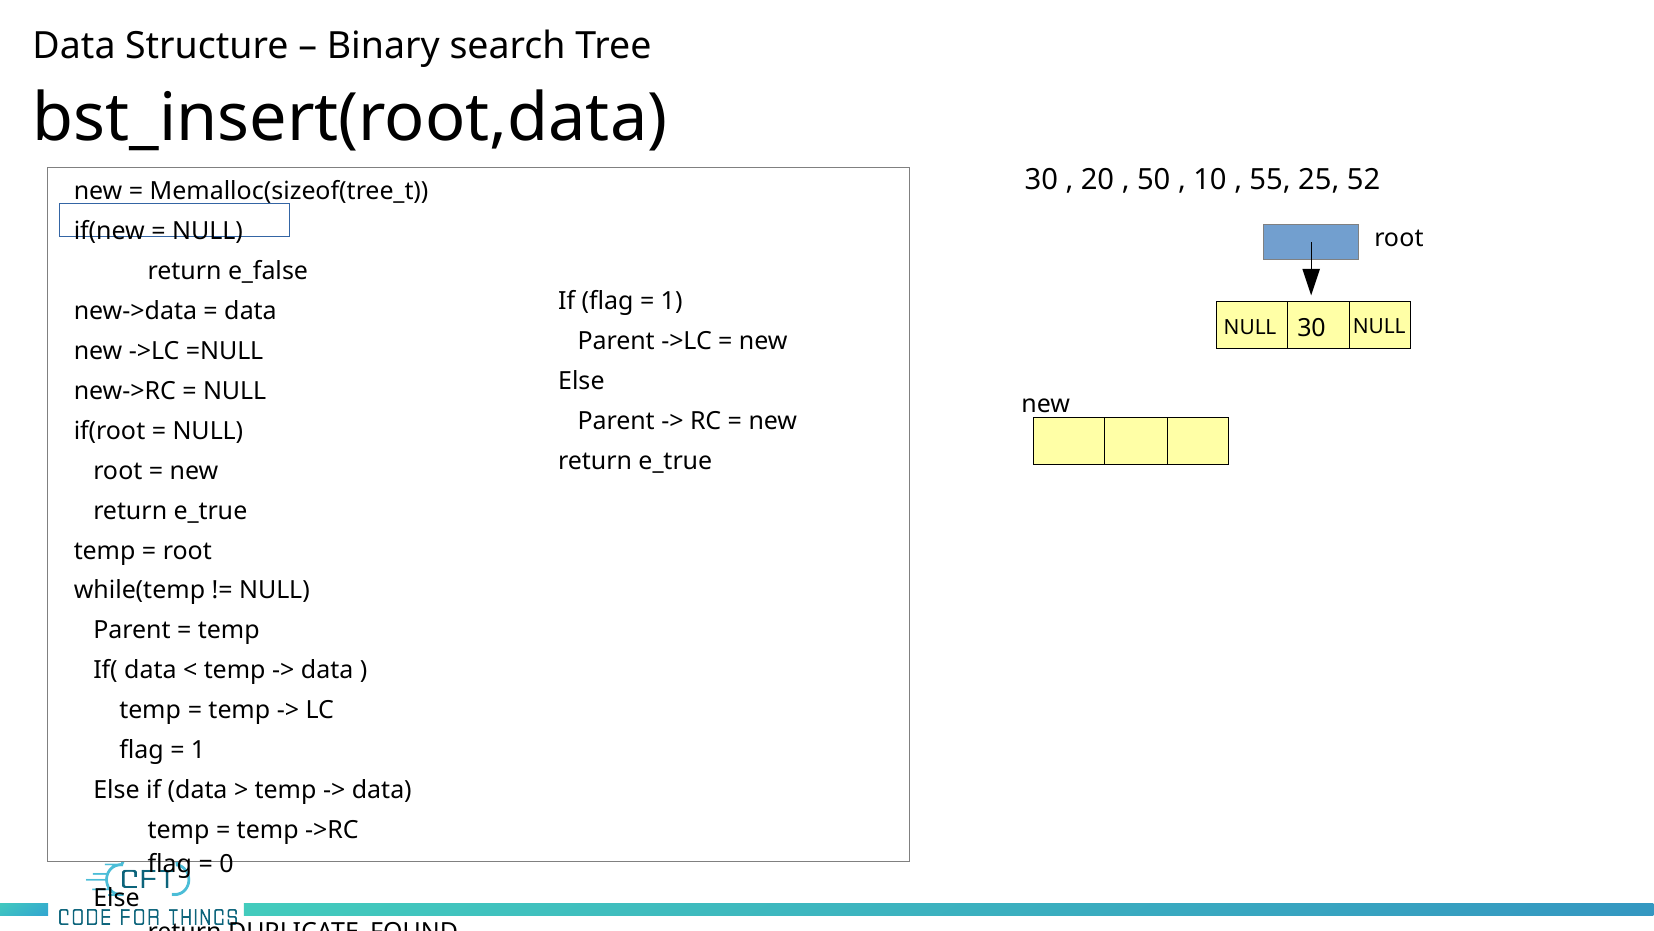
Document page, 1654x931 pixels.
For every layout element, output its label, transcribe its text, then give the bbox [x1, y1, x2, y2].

title Data Structure – Binary search Tree bst_insert(root,data) [32, 12, 1184, 166]
text_box [1288, 344, 1349, 349]
text_box [1033, 417, 1104, 465]
text_box [1216, 344, 1287, 349]
text_box new [1006, 378, 1089, 423]
text_box 30 [1282, 301, 1345, 346]
text_box [1105, 417, 1167, 465]
text_box [603, 167, 910, 862]
text_box new = Memalloc(sizeof(tree_t)) if(new = NULL) return e_false new->data = data new ->LC =NULL new->RC = NULL if(root = NULL) root = new return e_true temp = root while(temp != NULL) Parent = temp If( data < temp -> data ) temp = temp -> LC flag = 1 Else if (data > temp -> data) temp = temp ->RC flag = 0 Else return DUPLICATE_FOUND [59, 166, 603, 866]
text_box If (flag = 1) Parent ->LC = new Else Parent -> RC = new return e_true [543, 275, 863, 496]
text_box NULL [1209, 304, 1293, 344]
text_box root [1359, 212, 1440, 257]
text_box [1263, 224, 1359, 260]
text_box [1168, 417, 1229, 465]
text_box NULL [1338, 304, 1430, 344]
text_box [47, 167, 59, 862]
text_box [1350, 344, 1411, 349]
picture [59, 866, 237, 925]
text_box 30 , 20 , 50 , 10 , 55, 25, 52 [1009, 141, 1536, 201]
